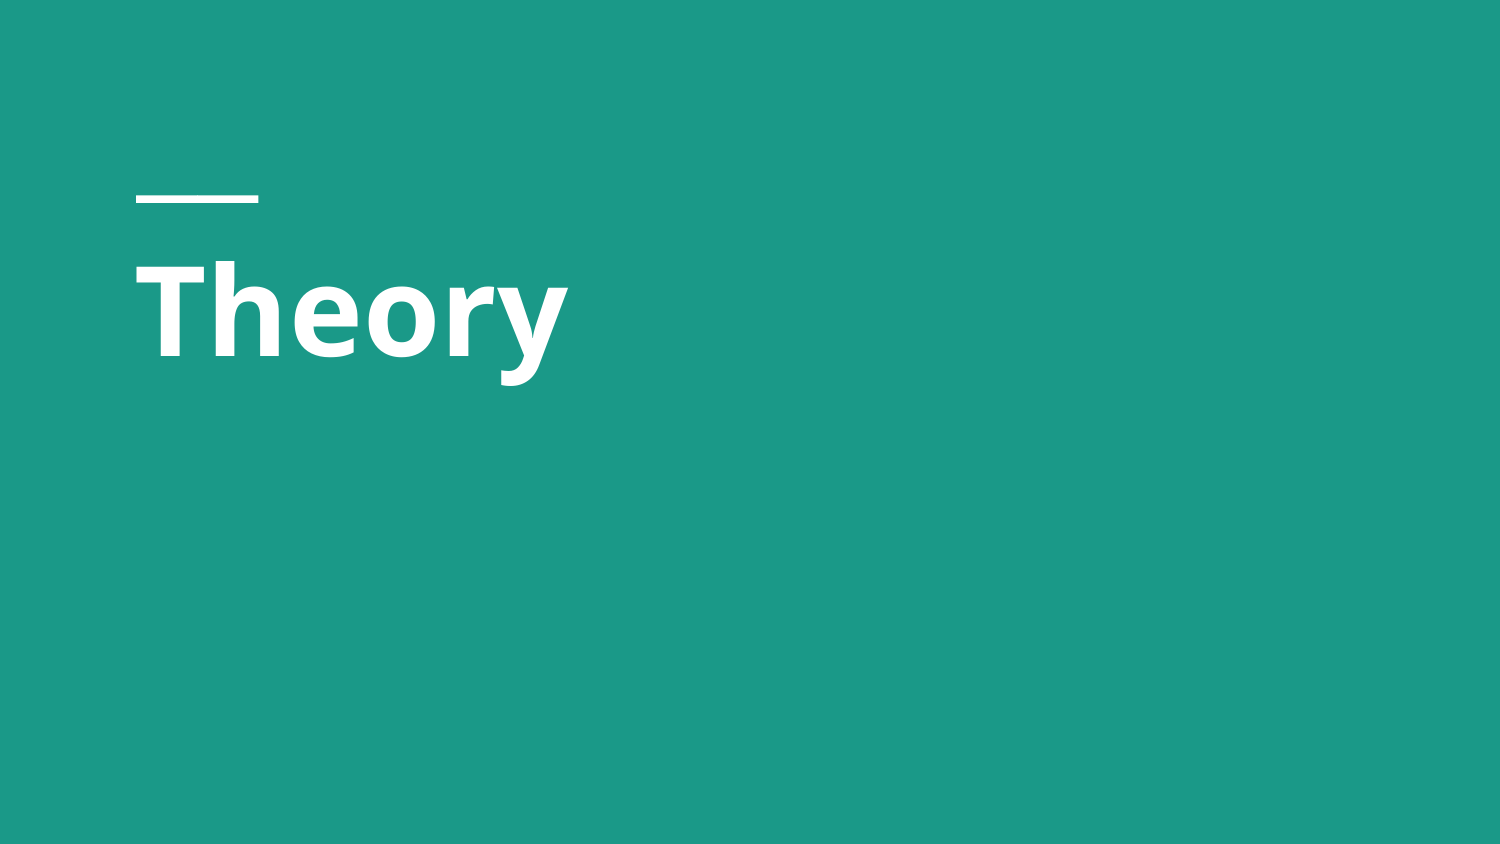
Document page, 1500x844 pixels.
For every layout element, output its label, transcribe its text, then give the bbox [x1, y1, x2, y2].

title Theory [119, 216, 1381, 466]
